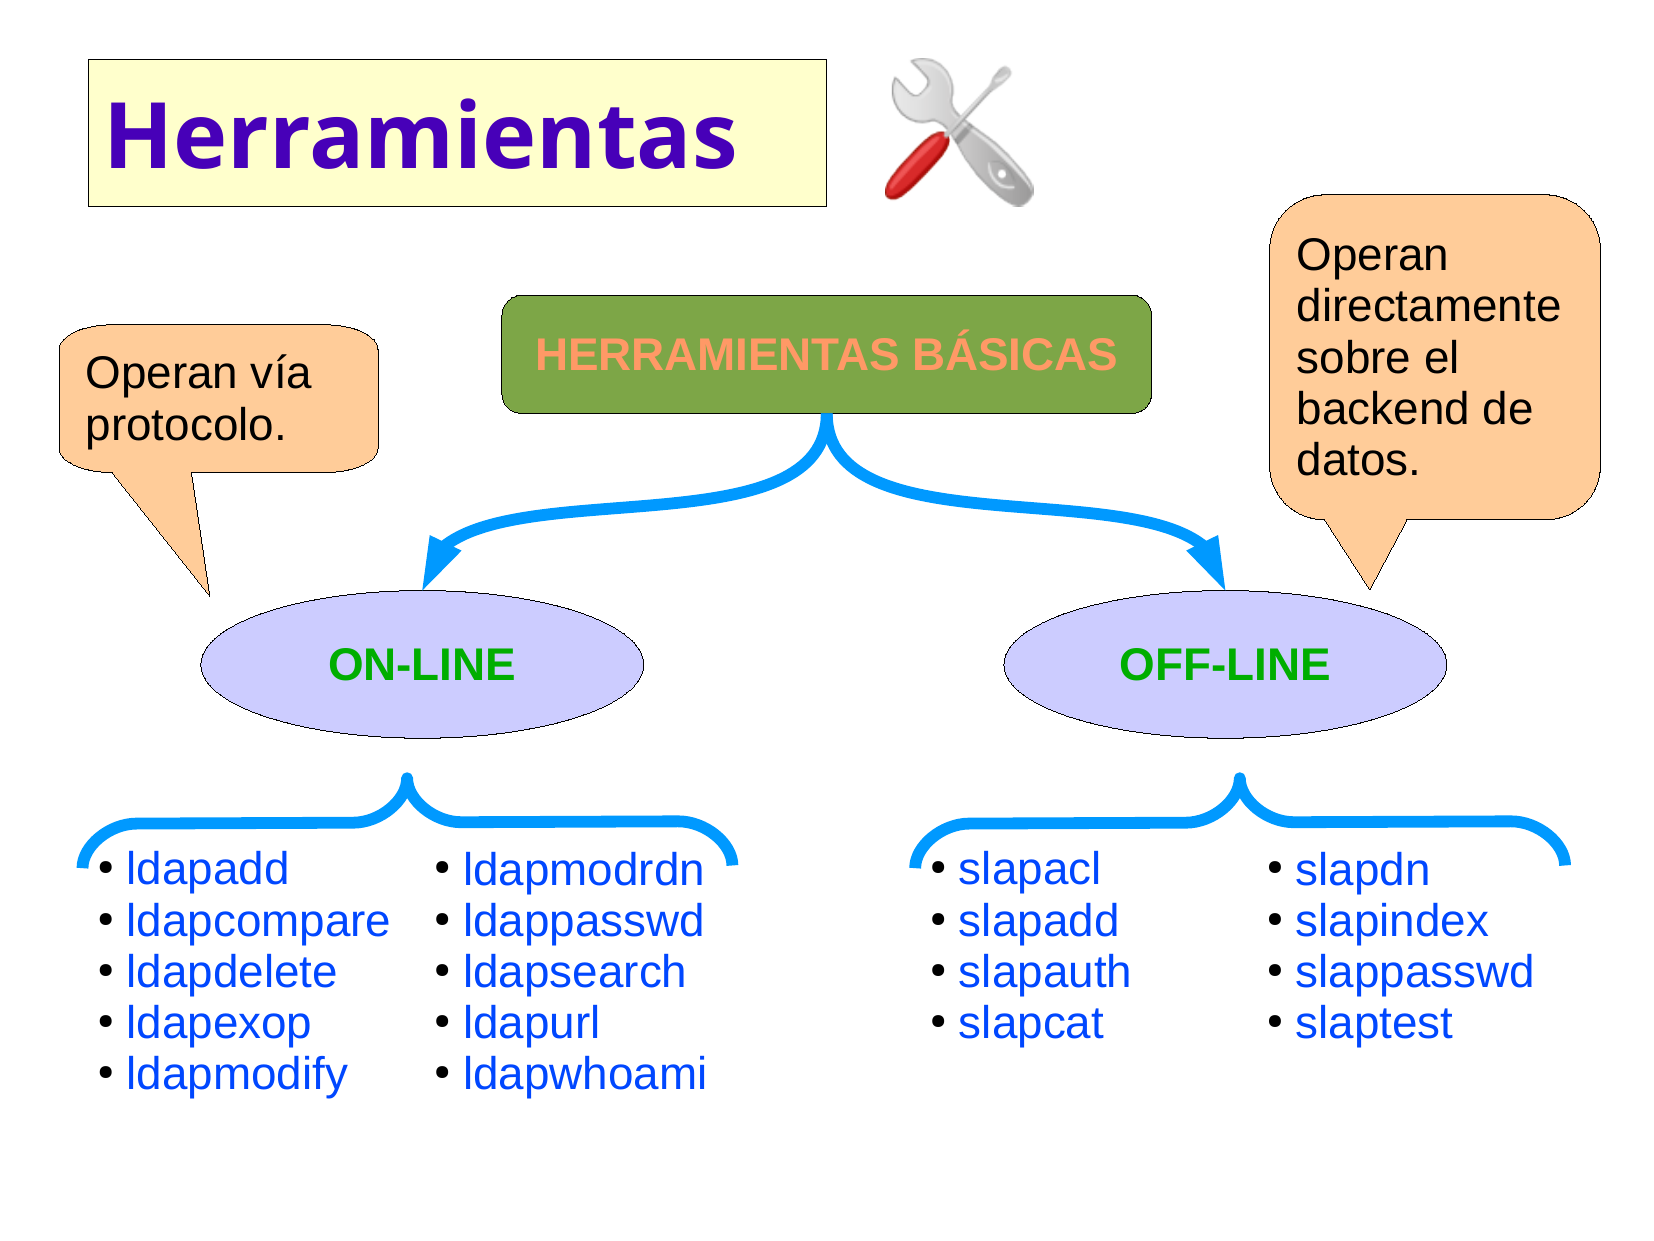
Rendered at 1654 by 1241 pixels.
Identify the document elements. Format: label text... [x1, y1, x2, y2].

text_box Operan directamente sobre el backend de datos. [1269, 194, 1601, 590]
text_box ldapmodrdn ldappasswd ldapsearch ldapurl ldapwhoami [419, 836, 723, 1108]
text_box Operan vía protocolo. [59, 324, 379, 597]
text_box OFF-LINE [1003, 590, 1447, 739]
text_box HERRAMIENTAS BÁSICAS [501, 295, 1152, 414]
picture [885, 58, 1034, 207]
text_box ON-LINE [200, 590, 644, 739]
text_box Herramientas [88, 59, 827, 207]
text_box slapacl slapadd slapauth slapcat [915, 835, 1148, 1056]
text_box ldapadd ldapcompare ldapdelete ldapexop ldapmodify [82, 835, 407, 1108]
text_box slapdn slapindex slappasswd slaptest [1252, 836, 1551, 1056]
